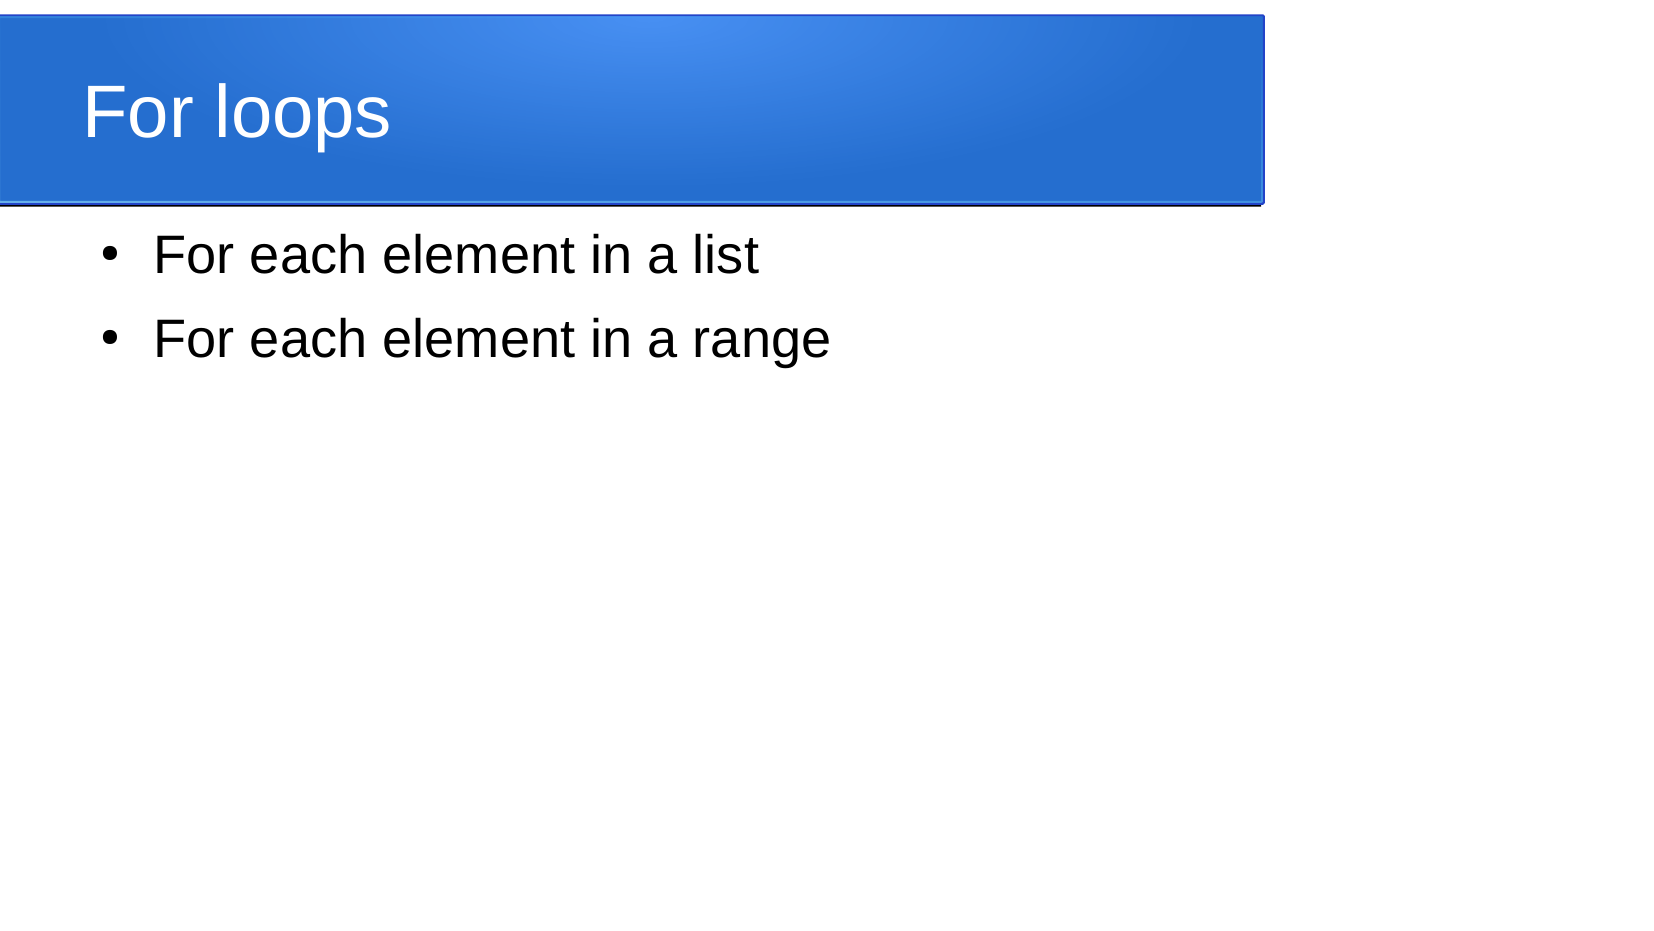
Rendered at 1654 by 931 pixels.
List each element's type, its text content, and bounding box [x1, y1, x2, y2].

title For loops [82, 35, 1235, 189]
list For each element in a list For each element in a range [82, 224, 1571, 764]
